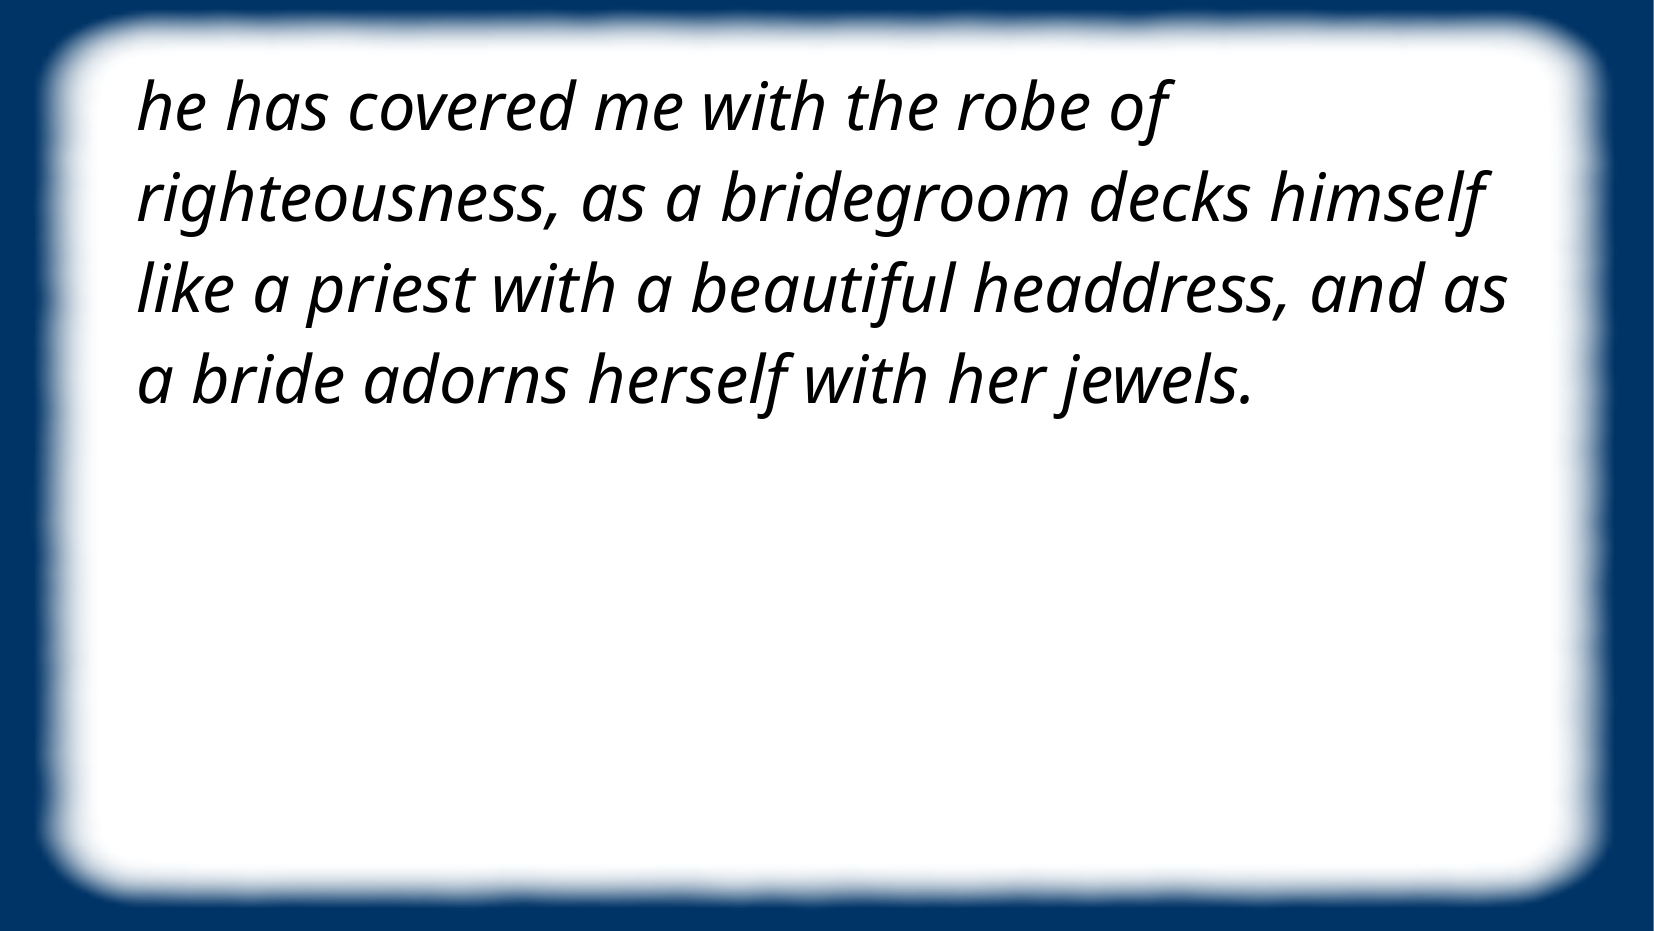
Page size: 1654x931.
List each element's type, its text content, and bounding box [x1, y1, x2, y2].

text_box he has covered me with the robe of righteousness, as a bridegroom decks himself like a priest with a beautiful headdress, and as a bride adorns herself with her jewels. [121, 52, 1562, 434]
picture [0, 0, 1654, 931]
